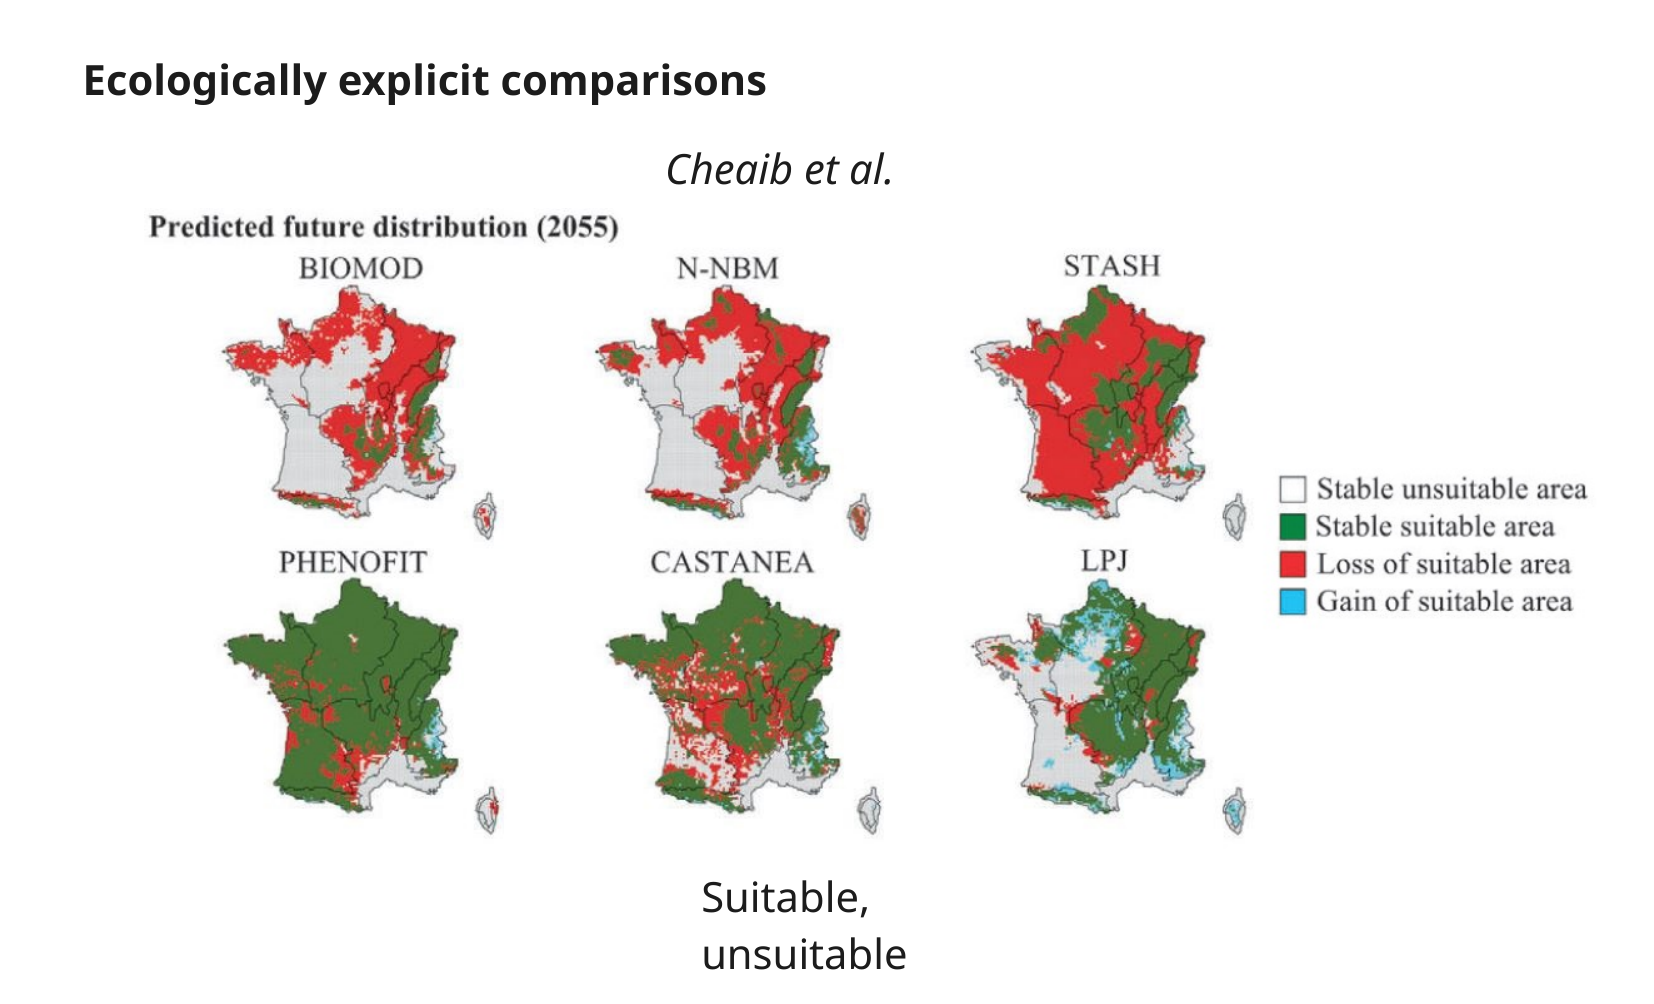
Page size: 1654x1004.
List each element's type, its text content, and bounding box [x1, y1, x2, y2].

text_box Suitable, unsuitable [701, 868, 1047, 948]
text_box Ecologically explicit comparisons [82, 51, 1571, 130]
text_box Cheaib et al. (2012) [665, 139, 989, 208]
picture [144, 208, 1604, 855]
